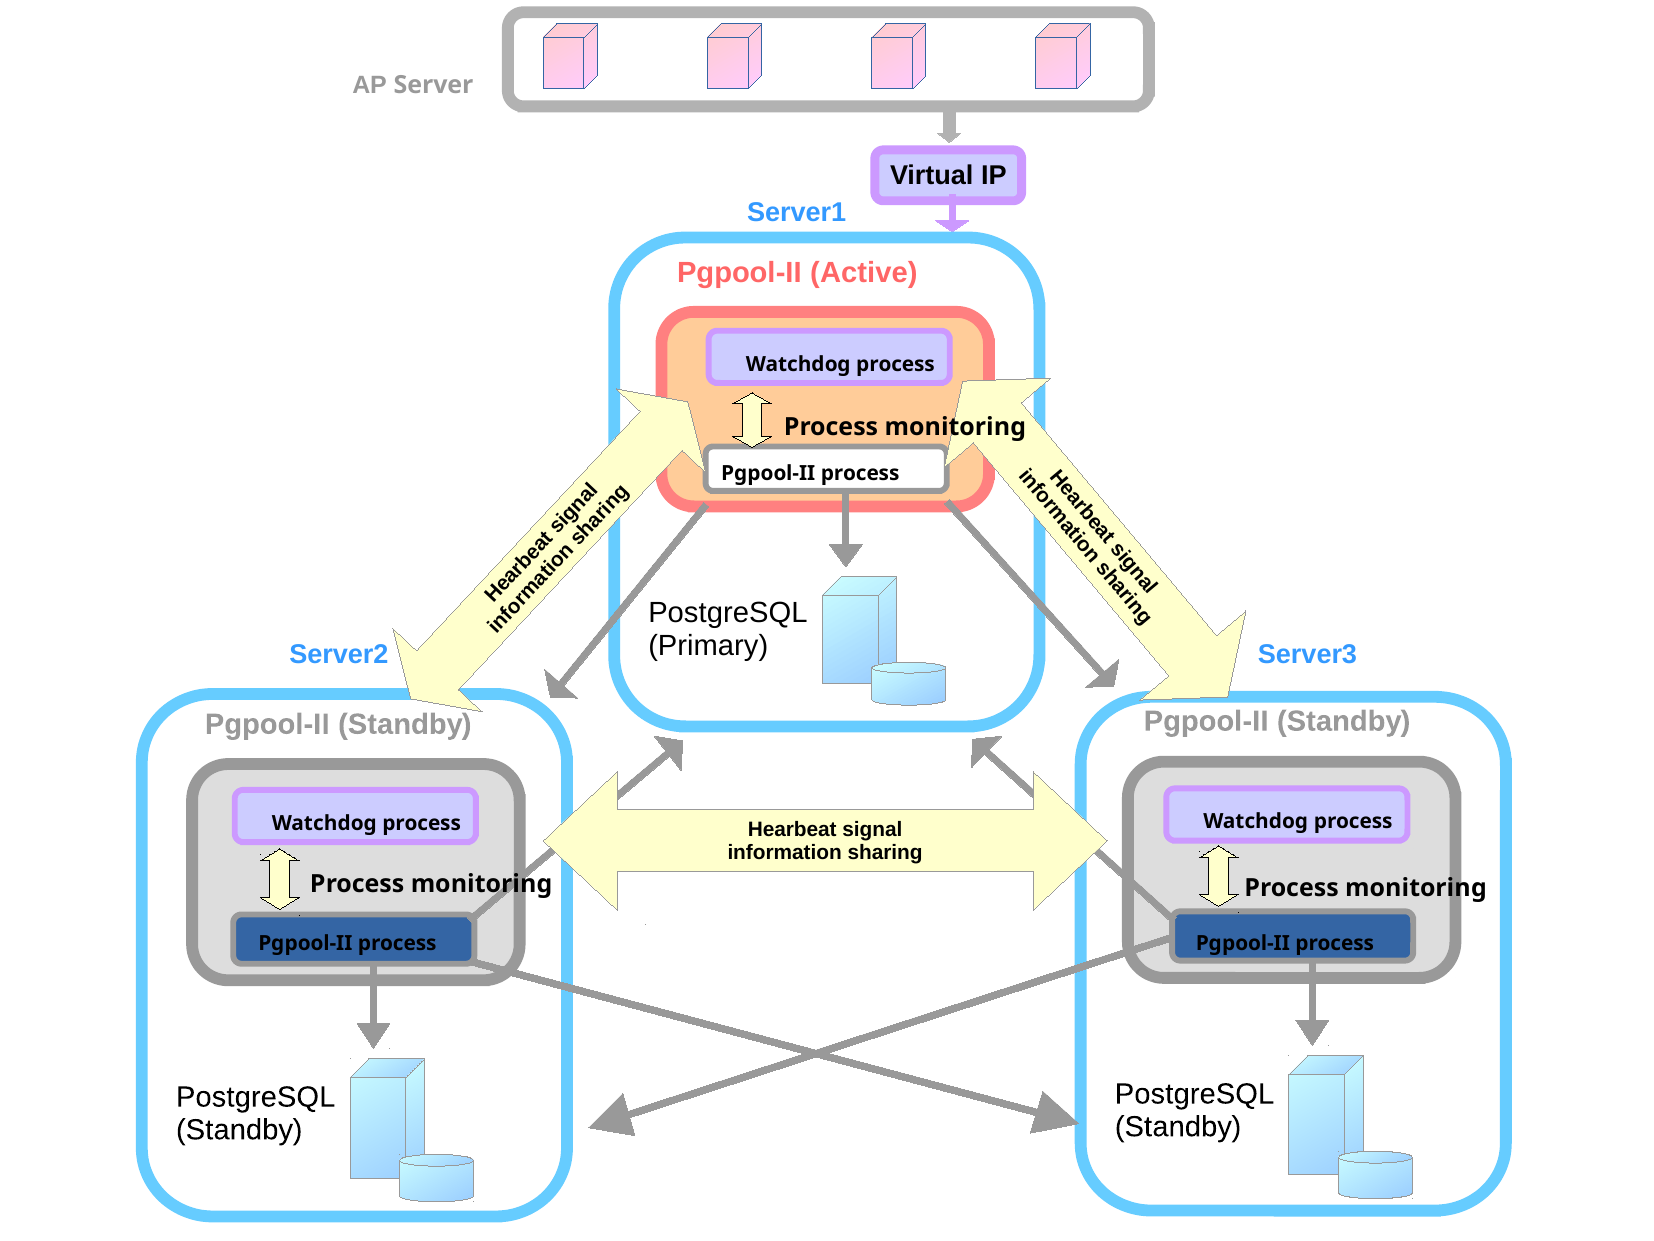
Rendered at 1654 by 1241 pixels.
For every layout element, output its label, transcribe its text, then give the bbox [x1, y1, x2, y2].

text_box [278, 718, 295, 735]
text_box Hearbeat signal information sharing [958, 378, 1246, 701]
text_box Process monitoring [295, 858, 531, 945]
text_box [377, 718, 394, 735]
text_box [225, 718, 241, 740]
text_box [1400, 709, 1409, 737]
text_box [971, 736, 1033, 798]
text_box [1288, 1055, 1413, 1199]
text_box [465, 761, 1456, 1136]
text_box [1035, 23, 1091, 89]
text_box [244, 717, 259, 740]
text_box [1202, 1115, 1217, 1137]
text_box [1199, 714, 1216, 731]
text_box [260, 718, 277, 735]
text_box [1351, 709, 1366, 731]
text_box [707, 23, 762, 89]
text_box AP Server [337, 59, 579, 107]
text_box [264, 1118, 278, 1140]
text_box [1278, 709, 1287, 737]
text_box [178, 1086, 194, 1107]
text_box [395, 718, 410, 734]
text_box [196, 1090, 211, 1107]
text_box Watchdog process [1188, 799, 1427, 883]
text_box [1217, 1120, 1232, 1143]
text_box [321, 1086, 335, 1107]
text_box [1182, 714, 1198, 737]
text_box [206, 713, 224, 734]
text_box [1117, 1083, 1133, 1104]
text_box [1287, 710, 1305, 731]
text_box [935, 194, 969, 231]
text_box [1236, 1083, 1257, 1109]
text_box [1334, 714, 1349, 731]
text_box [357, 1005, 390, 1049]
text_box [544, 452, 709, 699]
text_box Process monitoring [1229, 862, 1465, 949]
text_box [1170, 1120, 1183, 1137]
text_box [1231, 1115, 1240, 1143]
text_box Hearbeat signal information sharing [392, 388, 706, 712]
text_box [348, 713, 367, 735]
text_box [247, 1118, 261, 1140]
text_box Virtual IP [874, 149, 1022, 201]
text_box [1306, 711, 1333, 731]
text_box [1165, 1084, 1174, 1104]
text_box [1200, 1087, 1215, 1104]
text_box [1164, 714, 1180, 737]
text_box Watchdog process [257, 800, 495, 885]
text_box [226, 1087, 235, 1107]
text_box [1217, 1083, 1234, 1104]
text_box [297, 1086, 318, 1113]
text_box [1217, 714, 1234, 731]
text_box [192, 764, 520, 981]
text_box PostgreSQL (Primary) [633, 588, 823, 670]
text_box [430, 712, 446, 735]
text_box [1385, 715, 1402, 737]
text_box [1260, 1083, 1274, 1104]
text_box [252, 1090, 261, 1107]
text_box [1151, 1087, 1165, 1104]
text_box [186, 1118, 204, 1140]
text_box Server2 [274, 631, 405, 680]
text_box [446, 718, 463, 740]
text_box [323, 713, 328, 734]
text_box [212, 1090, 226, 1107]
text_box [1186, 1115, 1200, 1137]
text_box [177, 1118, 186, 1146]
text_box [1135, 1087, 1150, 1104]
text_box Process monitoring [769, 401, 1004, 488]
text_box [1144, 1117, 1152, 1137]
text_box [1145, 710, 1163, 731]
text_box [214, 1123, 230, 1140]
text_box [822, 576, 946, 706]
text_box [261, 1090, 276, 1107]
text_box [1236, 709, 1241, 731]
text_box [1174, 1087, 1188, 1110]
text_box Watchdog process [730, 341, 969, 426]
text_box [367, 714, 377, 734]
text_box [235, 1090, 250, 1113]
text_box [461, 712, 471, 740]
text_box [292, 1118, 301, 1146]
text_box [1402, 949, 1455, 978]
text_box Pgpool-II process [706, 450, 928, 535]
text_box [339, 712, 348, 740]
text_box Pgpool-II process [1181, 921, 1402, 1005]
text_box [1191, 1087, 1200, 1104]
text_box [1262, 710, 1267, 731]
text_box [937, 106, 961, 143]
text_box [315, 713, 320, 734]
text_box [278, 1086, 296, 1107]
text_box [928, 488, 1119, 688]
text_box [531, 848, 555, 873]
text_box [231, 1123, 245, 1140]
text_box [412, 712, 427, 735]
text_box [871, 23, 926, 89]
text_box [1295, 1005, 1329, 1046]
text_box [297, 712, 302, 734]
text_box Hearbeat signal information sharing [543, 771, 1108, 911]
text_box [1254, 710, 1259, 731]
text_box [1125, 1115, 1143, 1137]
text_box [1153, 1120, 1169, 1137]
text_box Server3 [1243, 631, 1373, 680]
text_box [205, 1120, 214, 1140]
text_box [1369, 709, 1385, 731]
text_box [829, 490, 863, 567]
text_box Server1 [732, 189, 883, 231]
text_box Pgpool-II (Active) [662, 248, 969, 302]
text_box [278, 1123, 293, 1146]
text_box [1116, 1115, 1125, 1143]
text_box Pgpool-II process [243, 921, 465, 1005]
text_box [618, 736, 683, 800]
text_box [661, 311, 989, 469]
text_box [543, 23, 598, 89]
text_box [350, 1058, 474, 1202]
